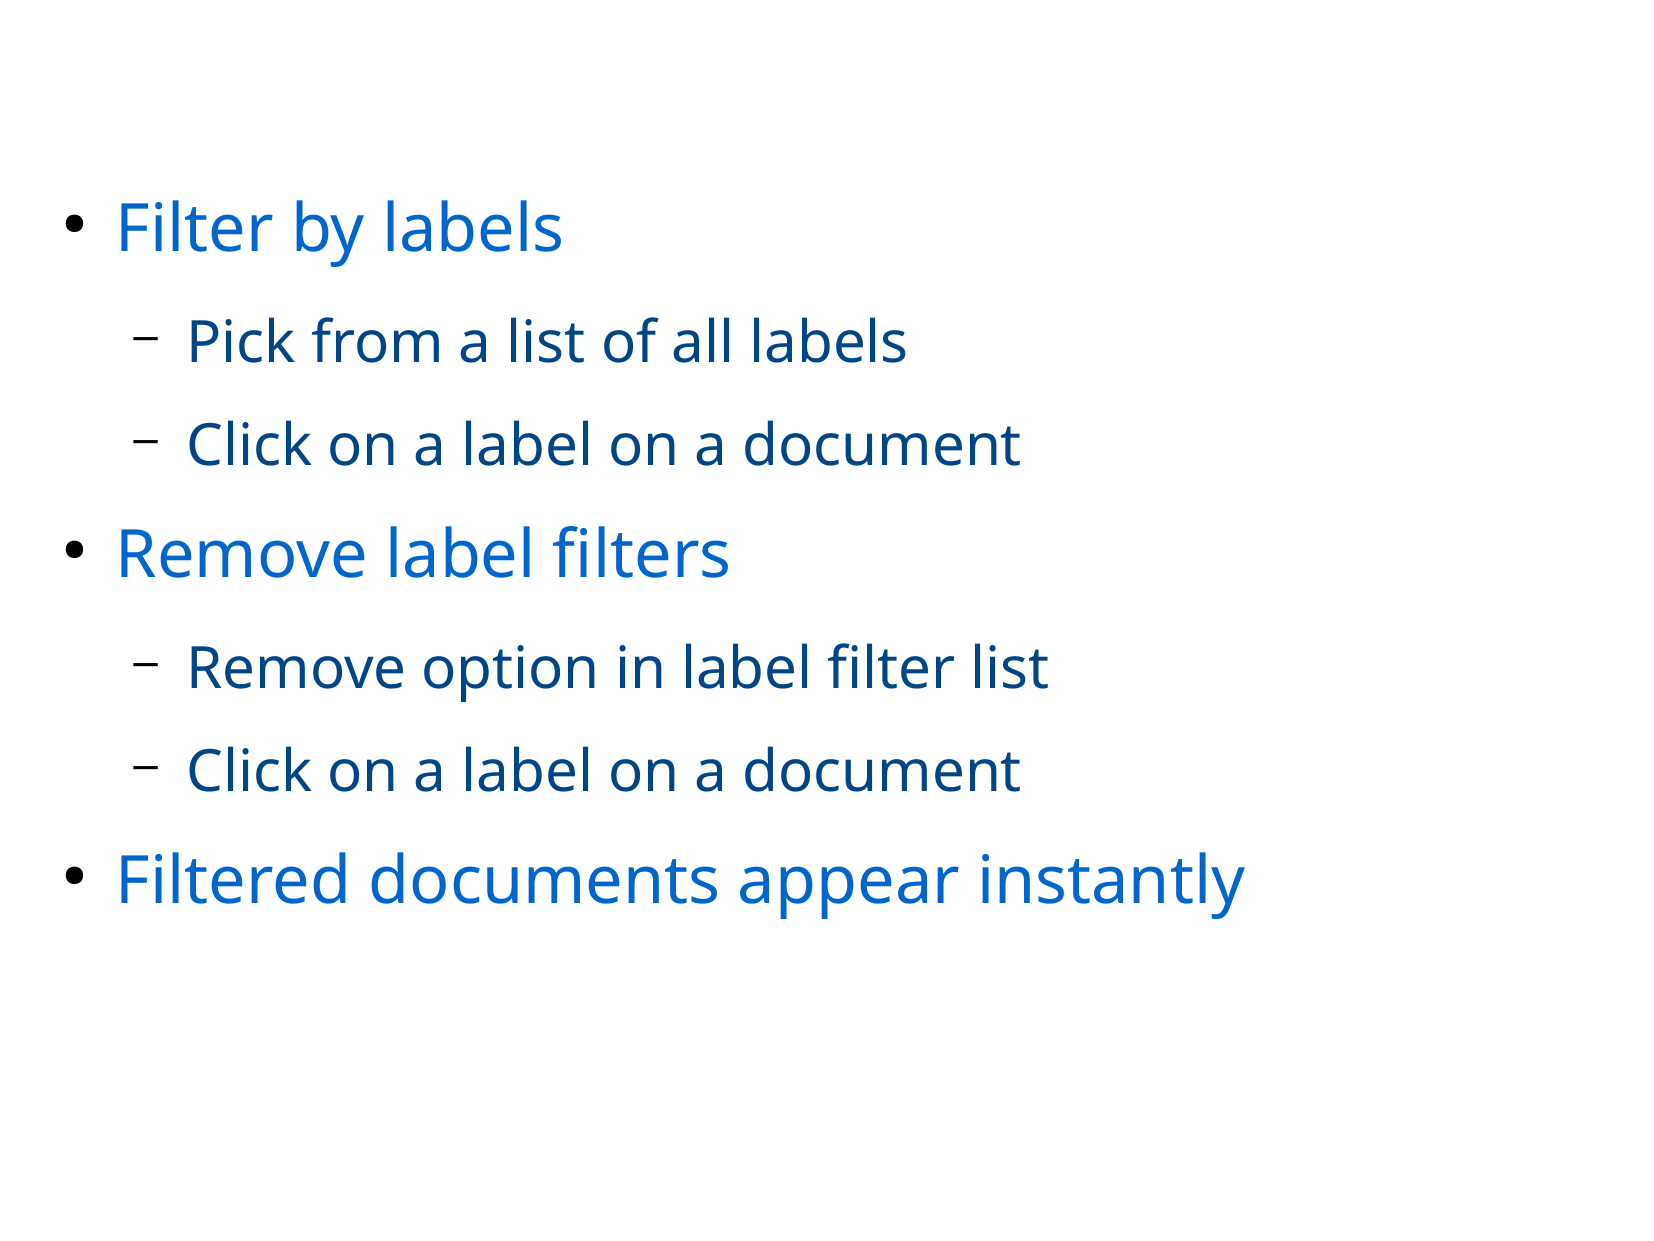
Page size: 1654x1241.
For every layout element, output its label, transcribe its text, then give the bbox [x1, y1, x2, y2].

list Filter by labels Pick from a list of all labels Click on a label on a document Remove label filters Remove option in label filter list Click on a label on a document Filtered documents appear instantly [45, 180, 1606, 1156]
